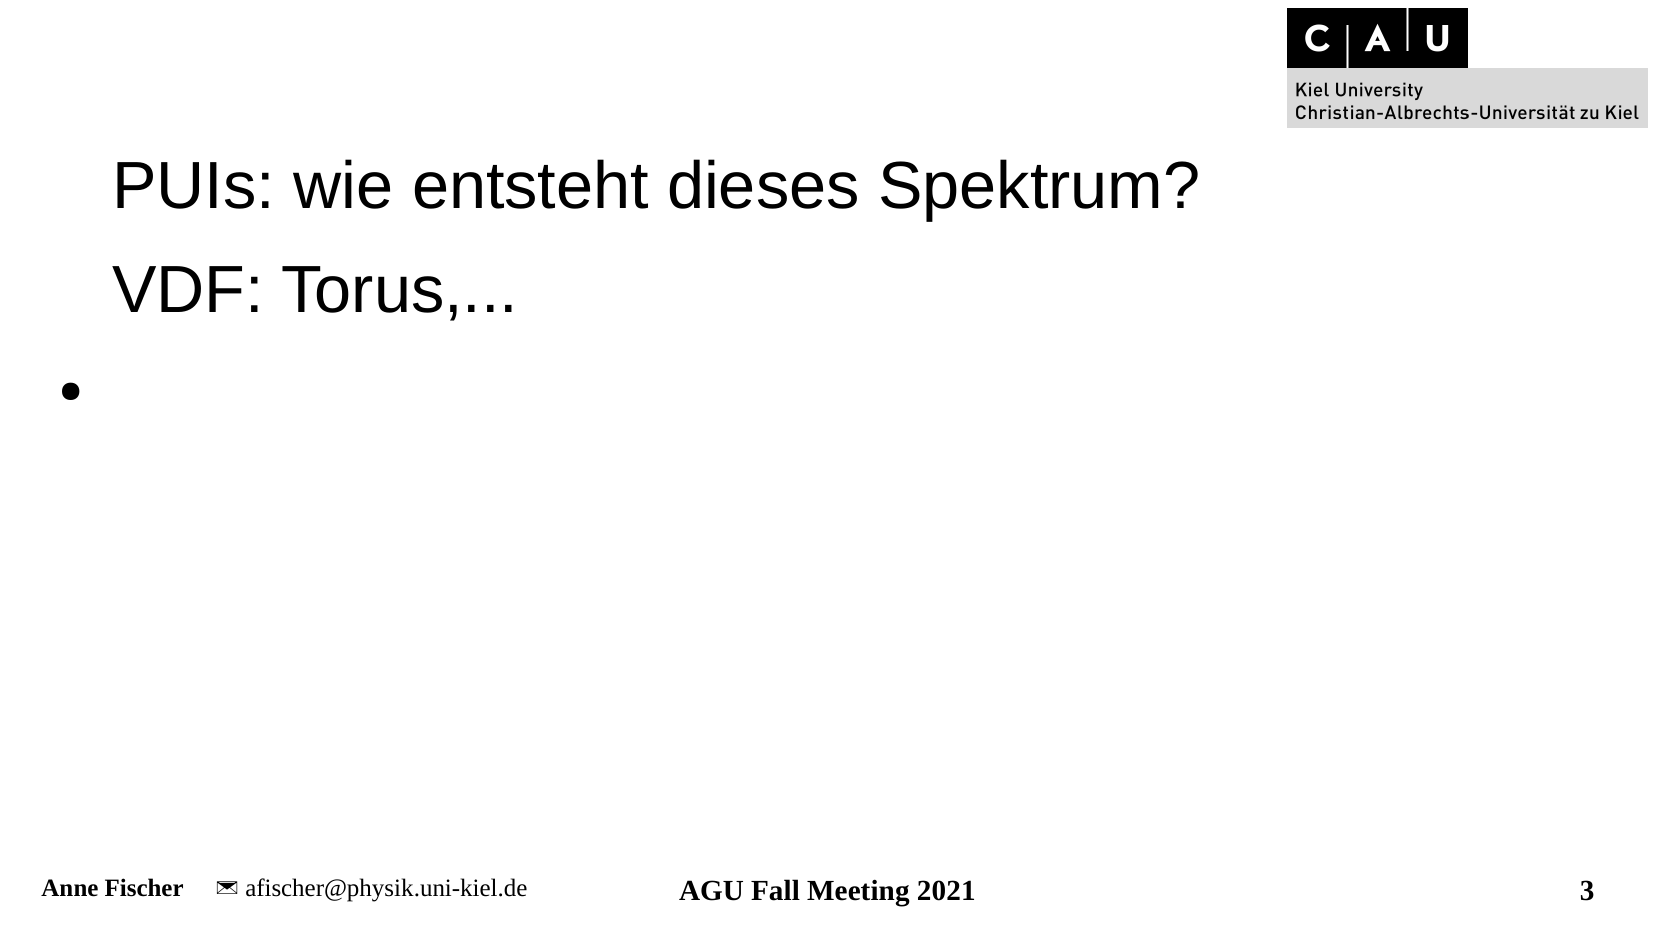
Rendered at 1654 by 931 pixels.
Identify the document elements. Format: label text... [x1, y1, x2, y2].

list PUIs: wie entsteht dieses Spektrum? VDF: Torus,... [41, 147, 1625, 845]
picture [1287, 8, 1648, 128]
